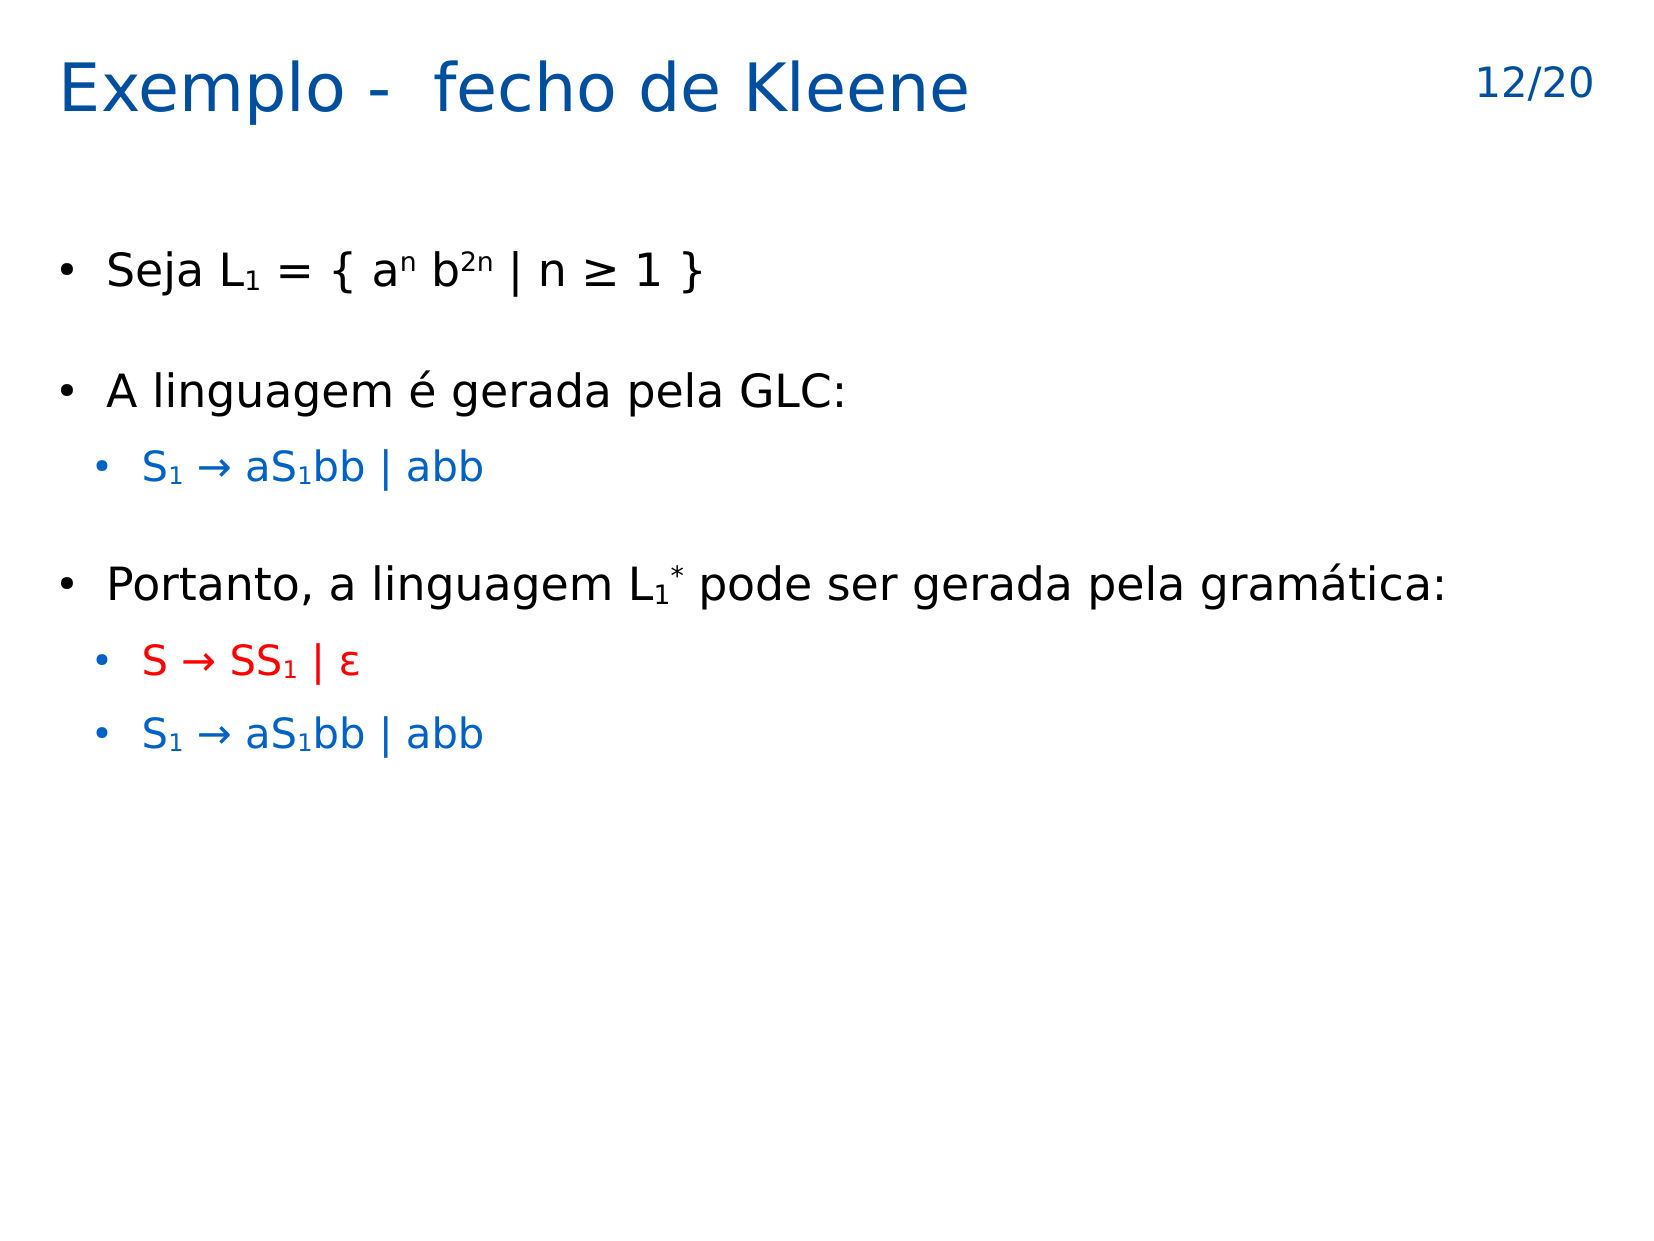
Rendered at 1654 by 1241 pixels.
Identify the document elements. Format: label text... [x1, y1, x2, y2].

title Exemplo - fecho de Kleene [59, 29, 1625, 148]
list Seja L1 = { an b2n | n ≥ 1 } A linguagem é gerada pela GLC: S1 → aS1bb | abb Portanto, a linguagem L1* pode ser gerada pela gramática: S → SS1 | ε S1 → aS1bb | abb [59, 236, 1595, 1211]
